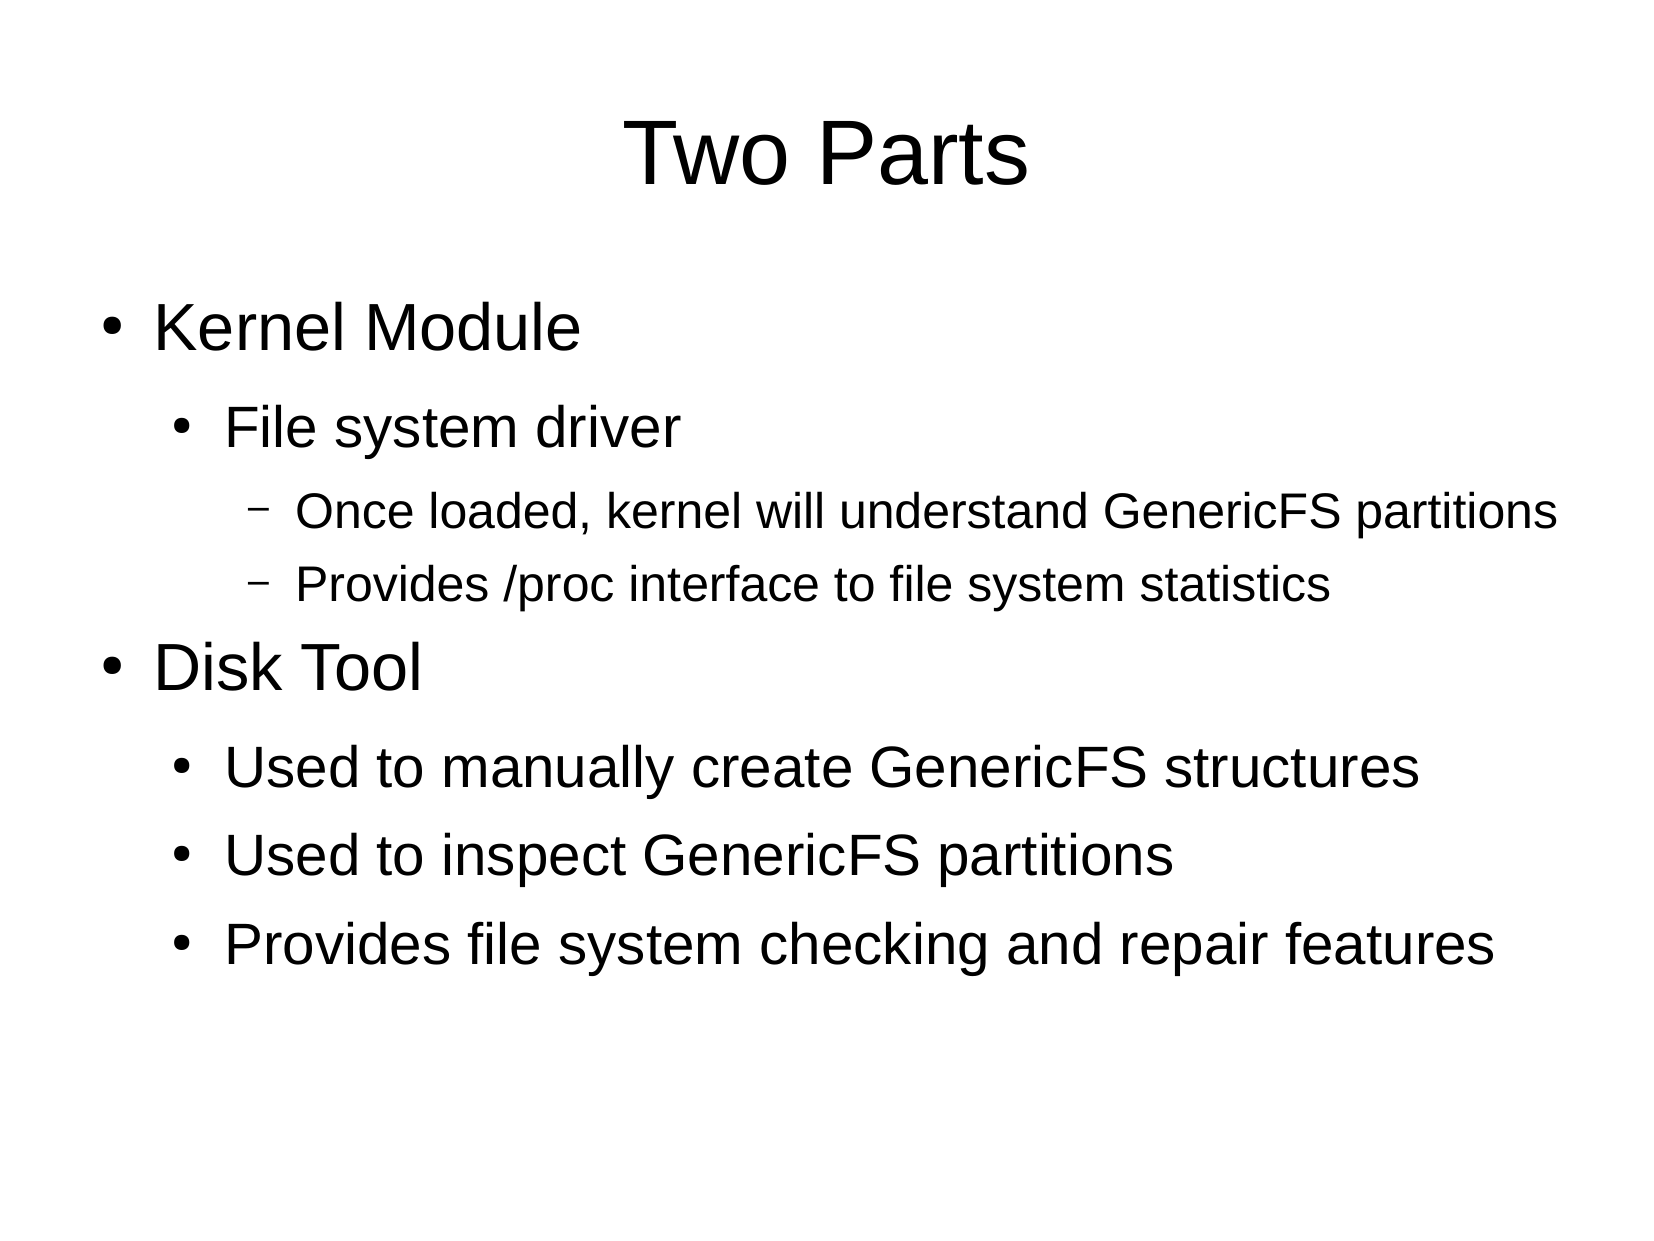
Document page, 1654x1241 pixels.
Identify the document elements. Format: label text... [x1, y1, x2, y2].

title Two Parts [82, 49, 1571, 257]
list Kernel Module File system driver Once loaded, kernel will understand GenericFS partitions Provides /proc interface to file system statistics Disk Tool Used to manually create GenericFS structures Used to inspect GenericFS partitions Provides file system checking and repair features [82, 290, 1571, 1010]
